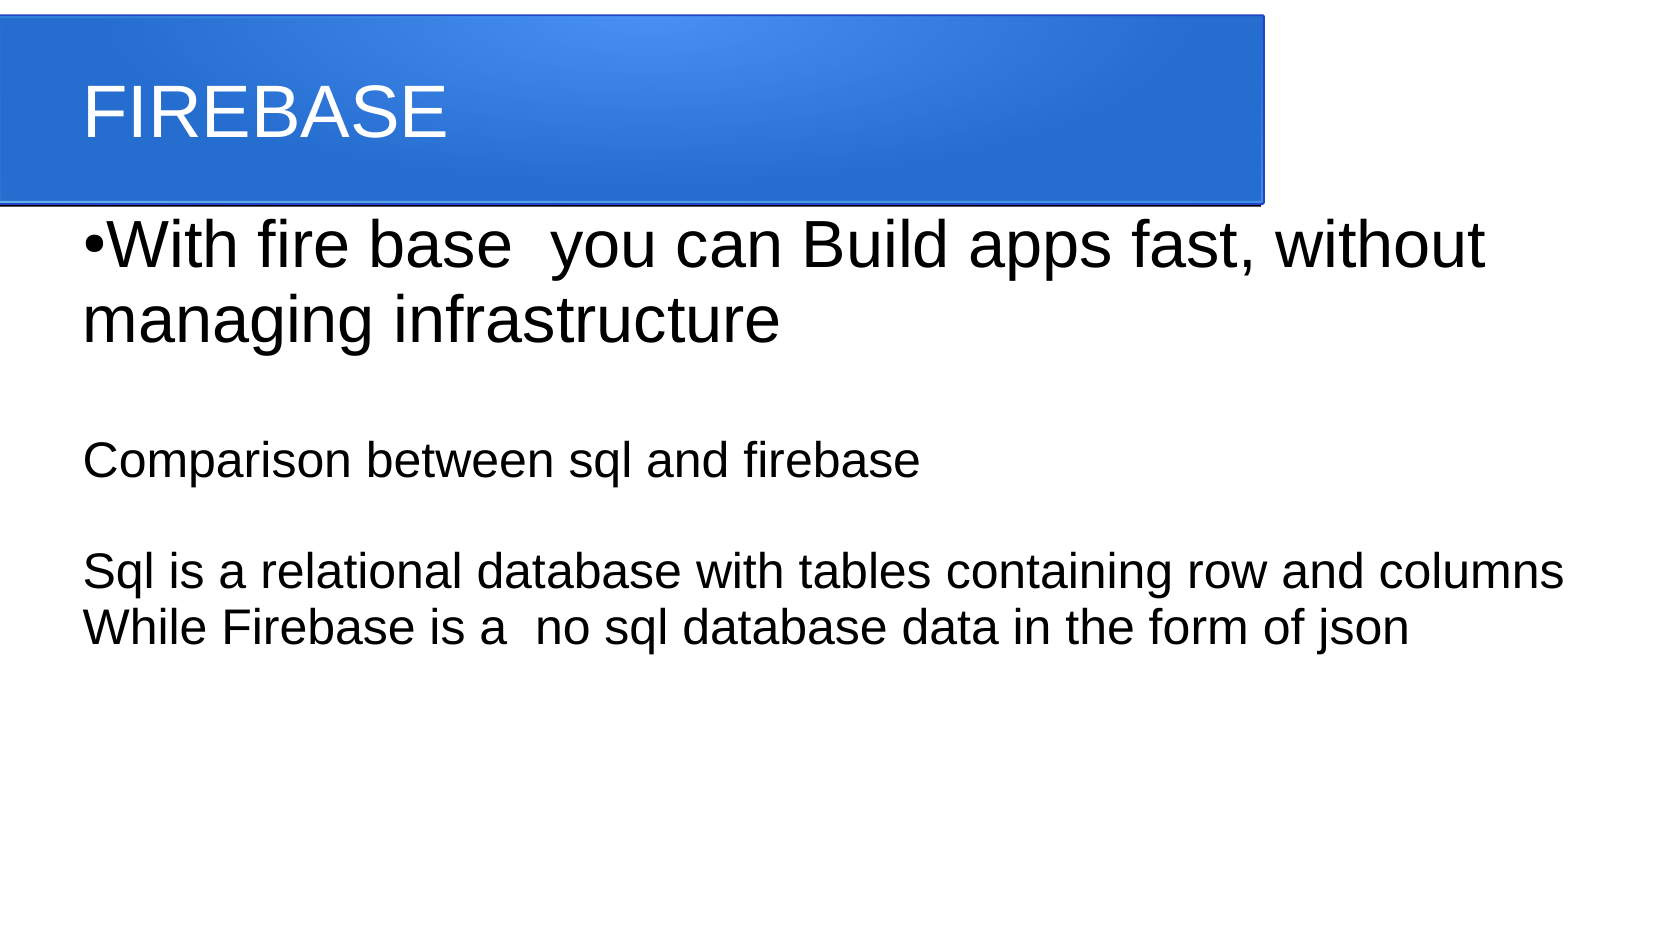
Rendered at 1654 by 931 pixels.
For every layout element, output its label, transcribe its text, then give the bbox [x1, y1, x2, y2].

title FIREBASE [82, 35, 1235, 189]
subtitle With fire base you can Build apps fast, without managing infrastructure Comparison between sql and firebase Sql is a relational database with tables containing row and columns While Firebase is a no sql database data in the form of json [82, 224, 1571, 764]
